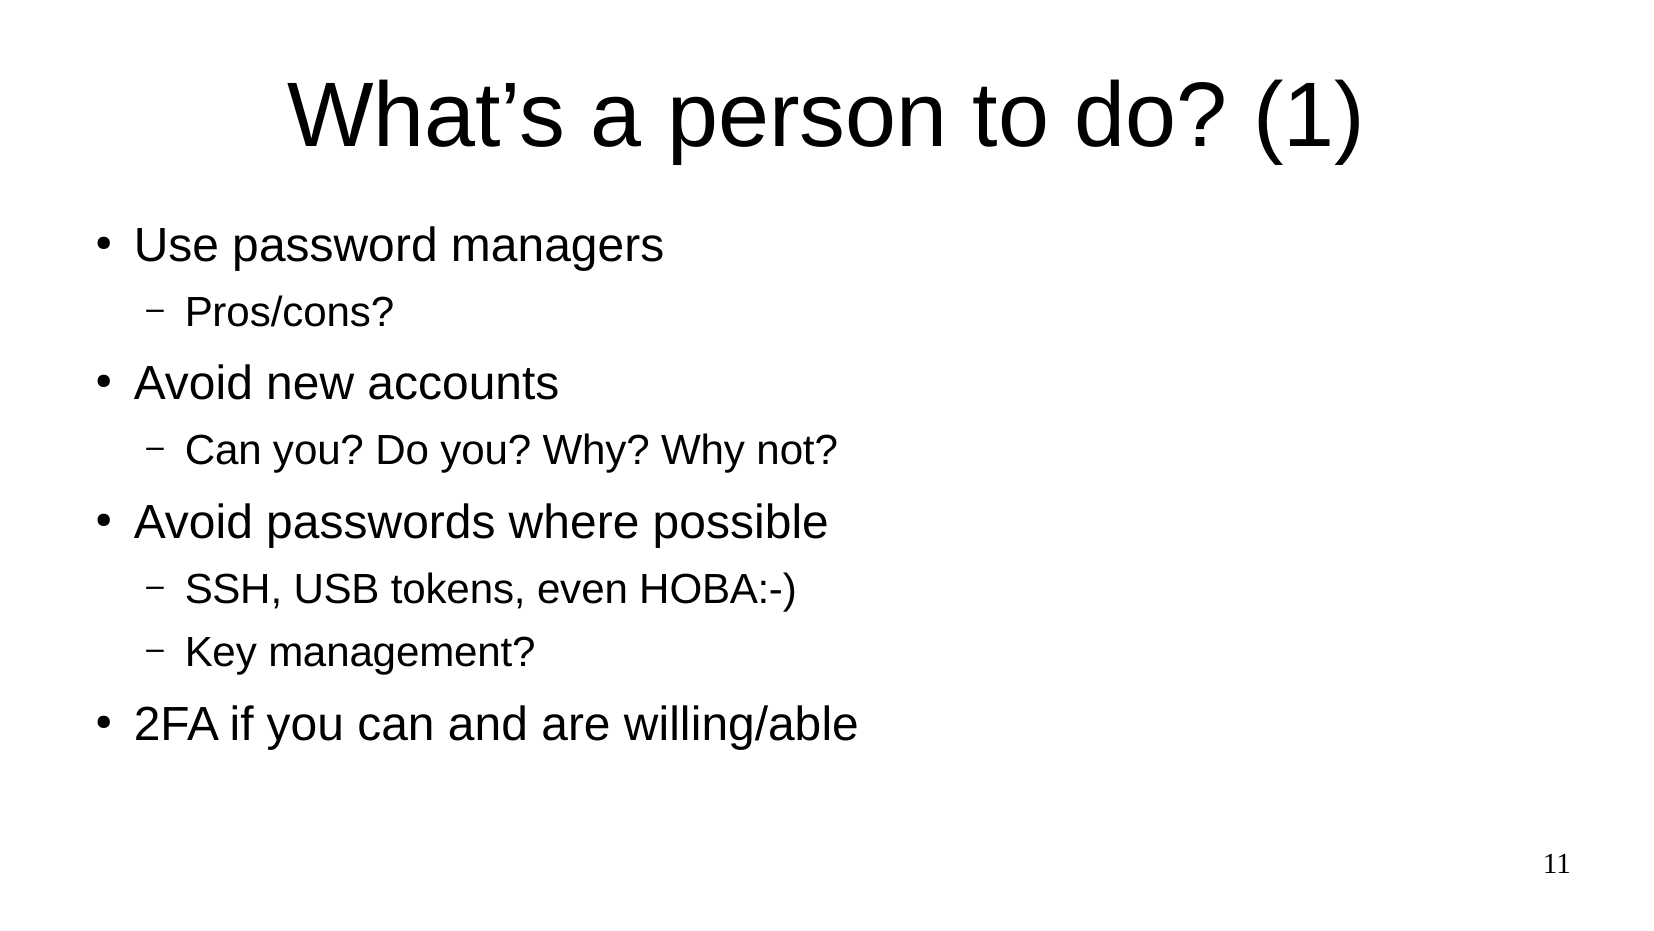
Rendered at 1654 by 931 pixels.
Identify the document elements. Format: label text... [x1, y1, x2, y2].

list Use password managers Pros/cons? Avoid new accounts Can you? Do you? Why? Why not? Avoid passwords where possible SSH, USB tokens, even HOBA:-) Key management? 2FA if you can and are willing/able [82, 217, 1571, 758]
title What’s a person to do? (1) [82, 37, 1571, 193]
